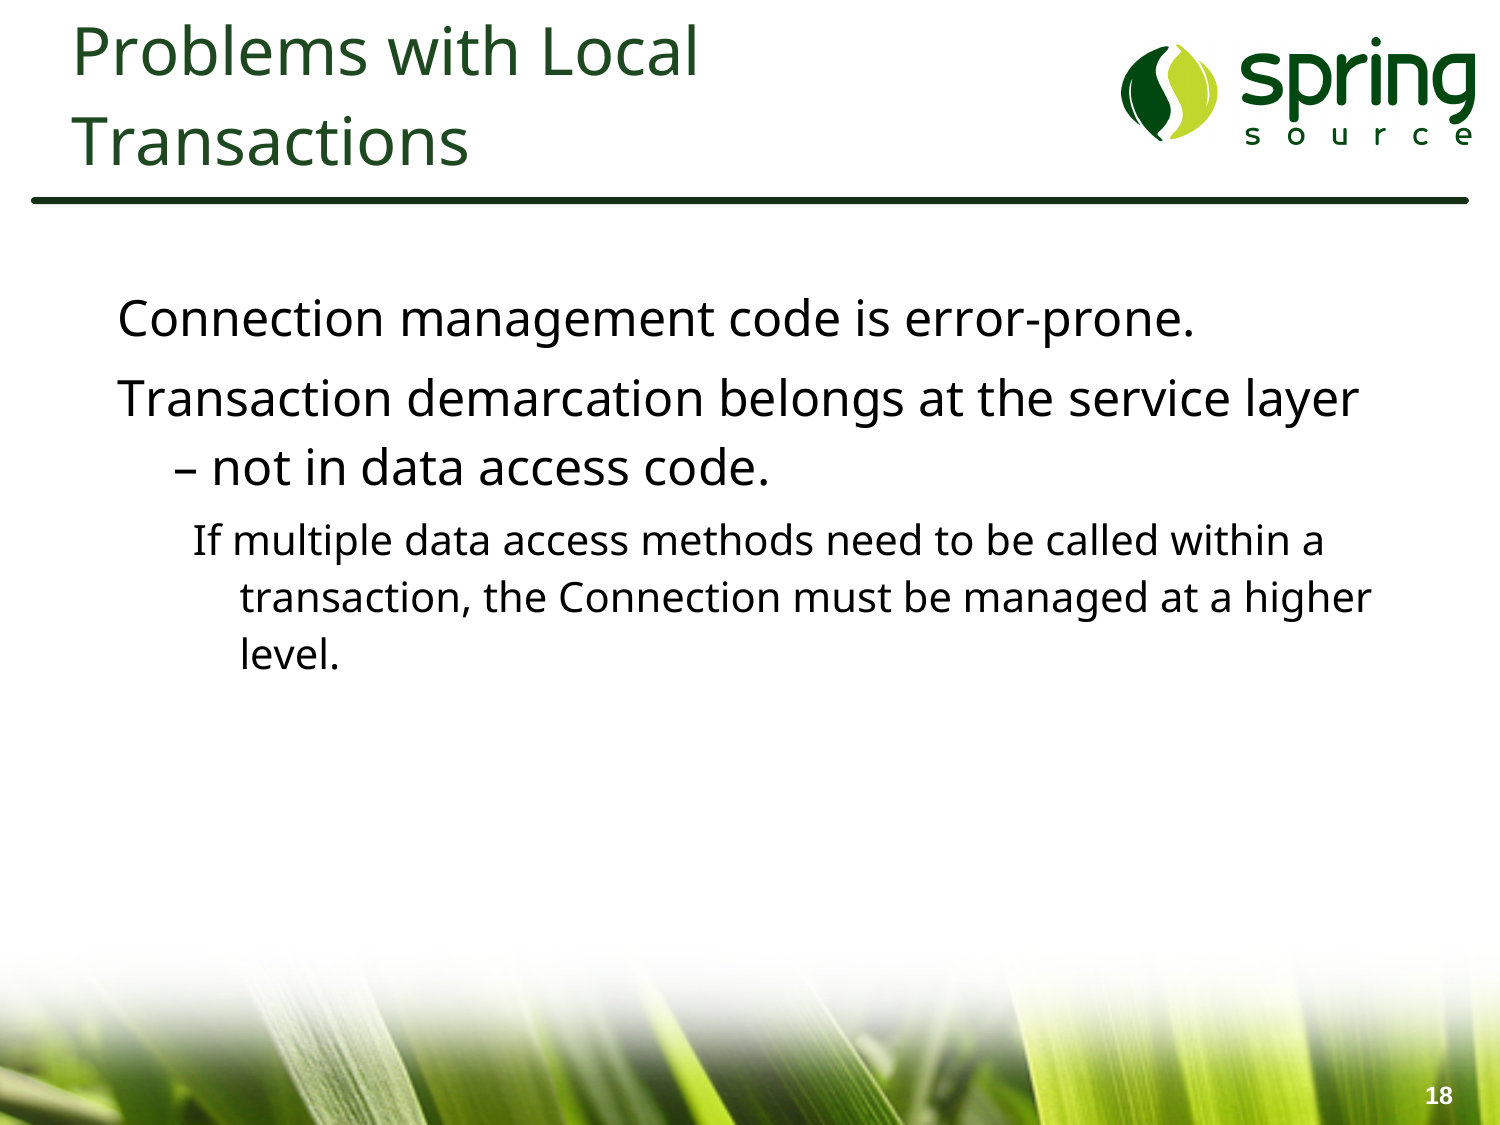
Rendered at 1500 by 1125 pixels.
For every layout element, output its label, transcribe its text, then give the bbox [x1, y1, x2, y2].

picture [1121, 37, 1475, 145]
picture [0, 944, 1500, 1125]
title Problems with Local Transactions [56, 5, 1089, 184]
list Connection management code is error-prone. Transaction demarcation belongs at the service layer – not in data access code. If multiple data access methods need to be called within a transaction, the Connection must be managed at a higher level. [103, 275, 1394, 938]
